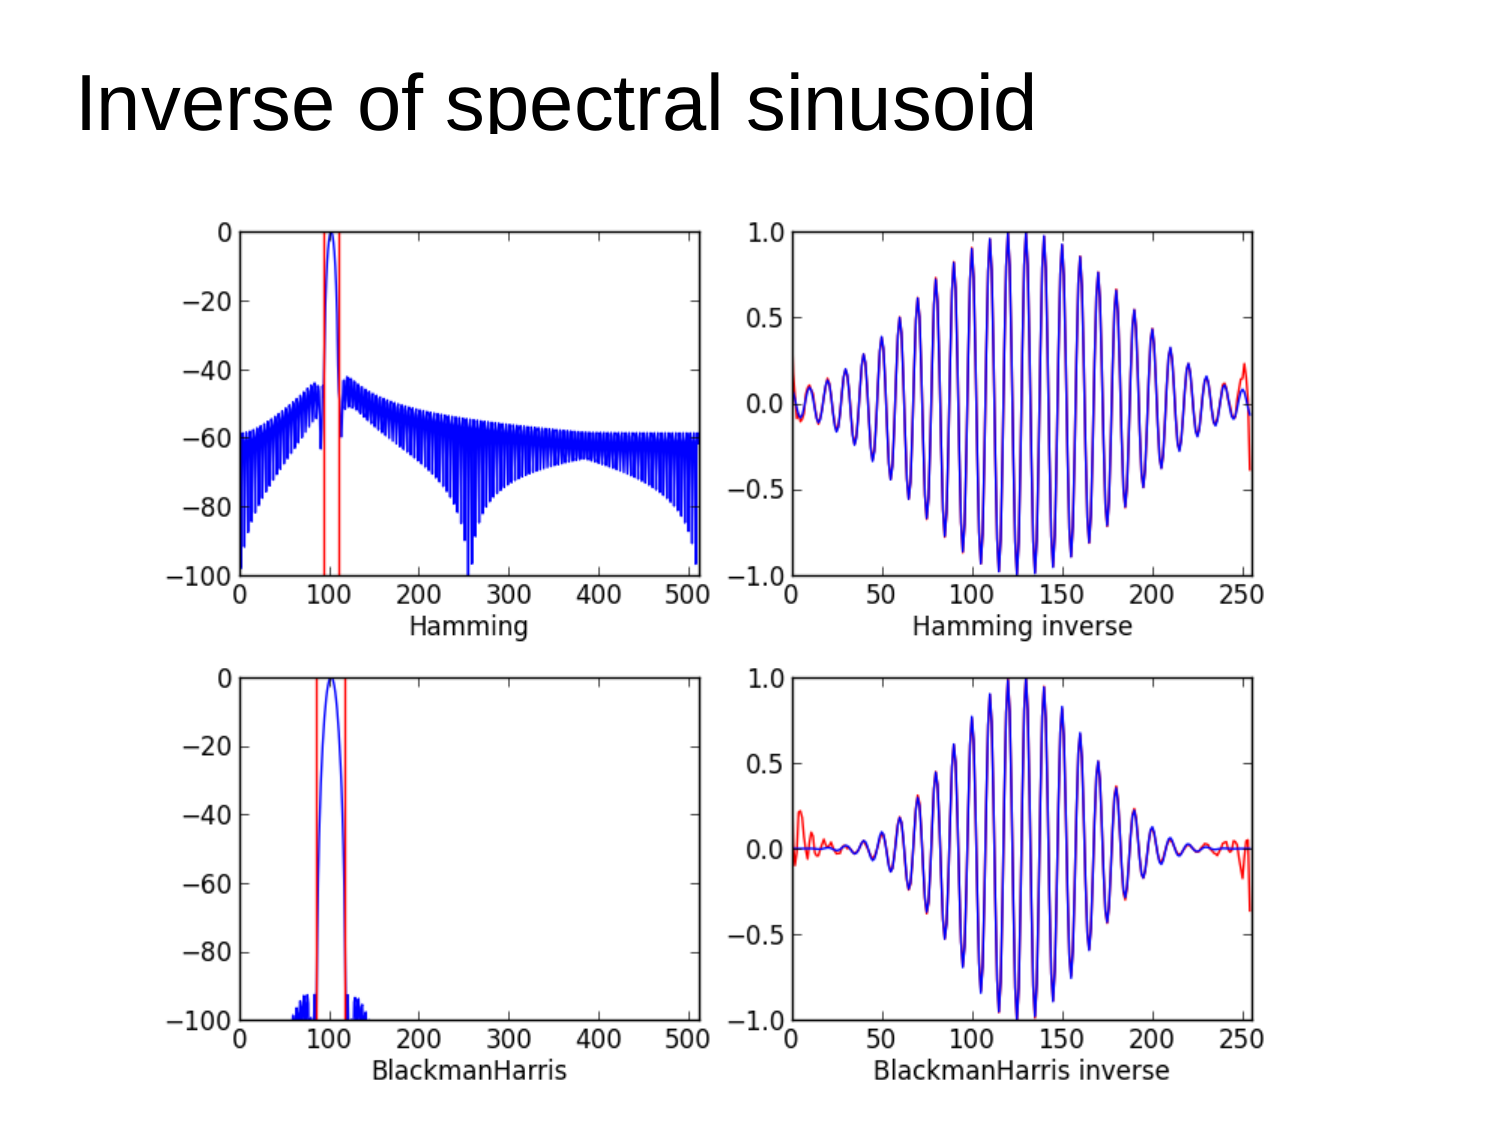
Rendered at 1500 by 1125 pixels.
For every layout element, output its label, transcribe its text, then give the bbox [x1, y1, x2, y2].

picture [76, 134, 1381, 1119]
title Inverse of spectral sinusoid [75, 9, 1425, 198]
